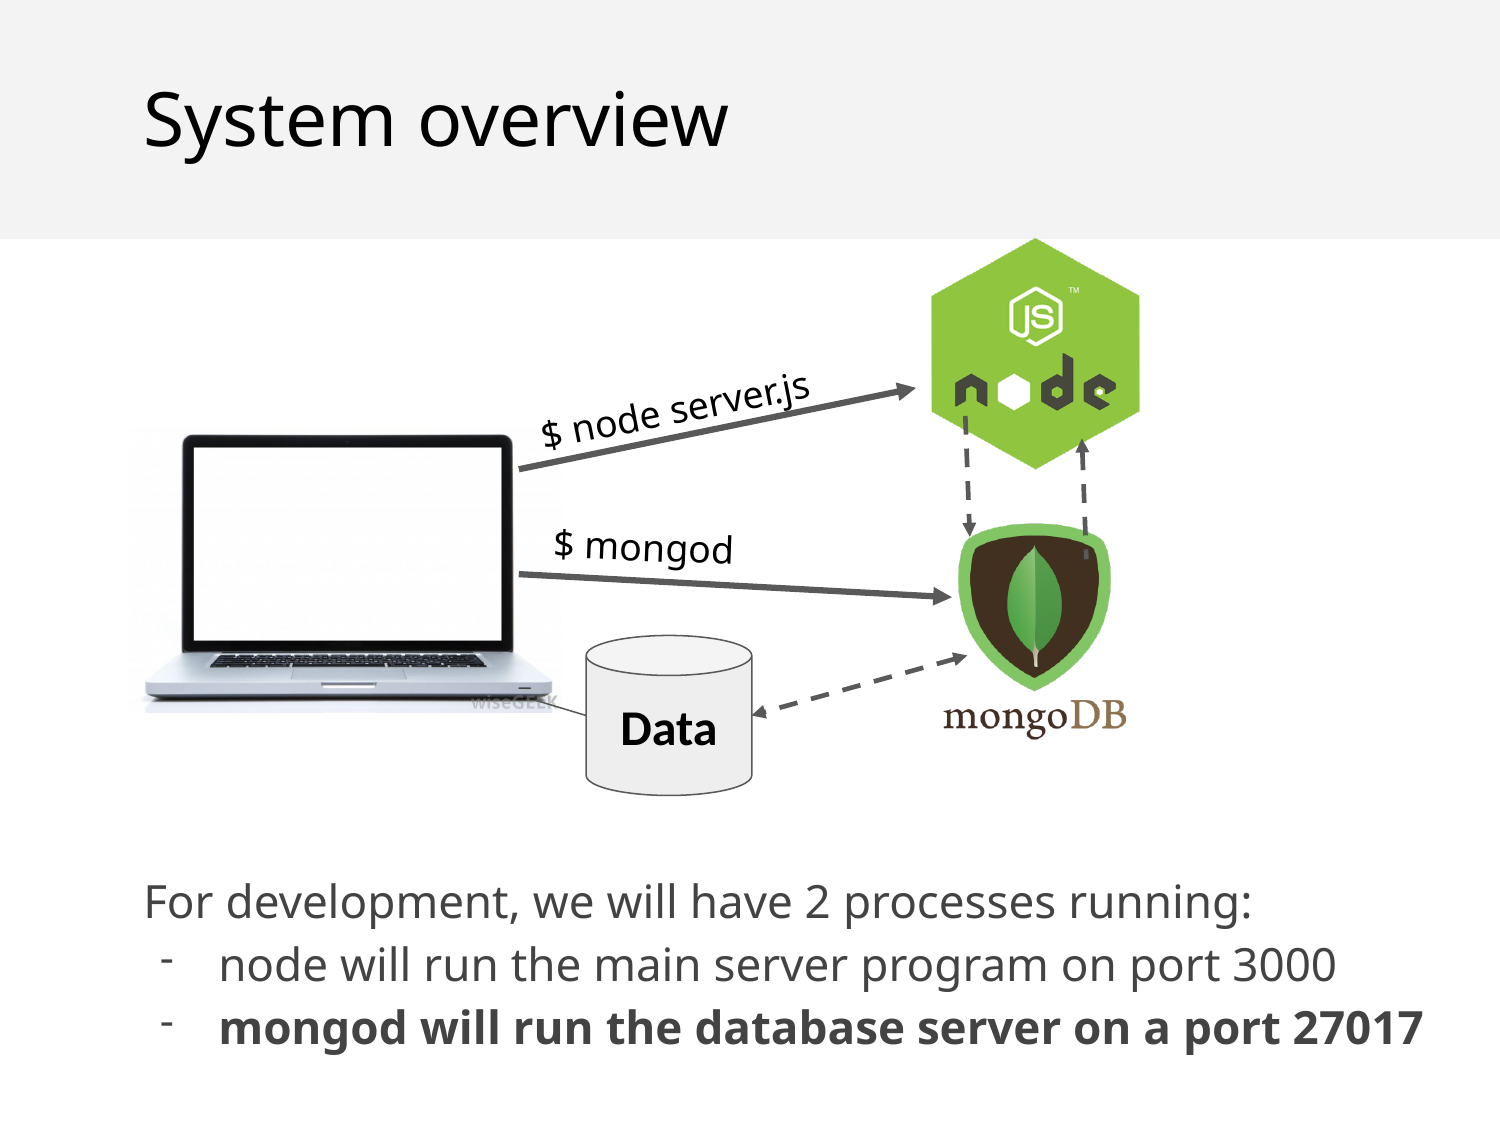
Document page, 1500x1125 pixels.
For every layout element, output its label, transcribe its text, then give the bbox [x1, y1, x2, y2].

picture [915, 235, 1154, 473]
title System overview [128, 56, 1372, 183]
text_box $ node server.js [518, 318, 949, 482]
text_box Data [586, 659, 752, 796]
list For development, we will have 2 processes running: node will run the main server program on port 3000 mongod will run the database server on a port 27017 [128, 849, 1463, 1088]
text_box $ mongod [536, 504, 898, 600]
picture [128, 428, 562, 713]
picture [915, 492, 1154, 772]
